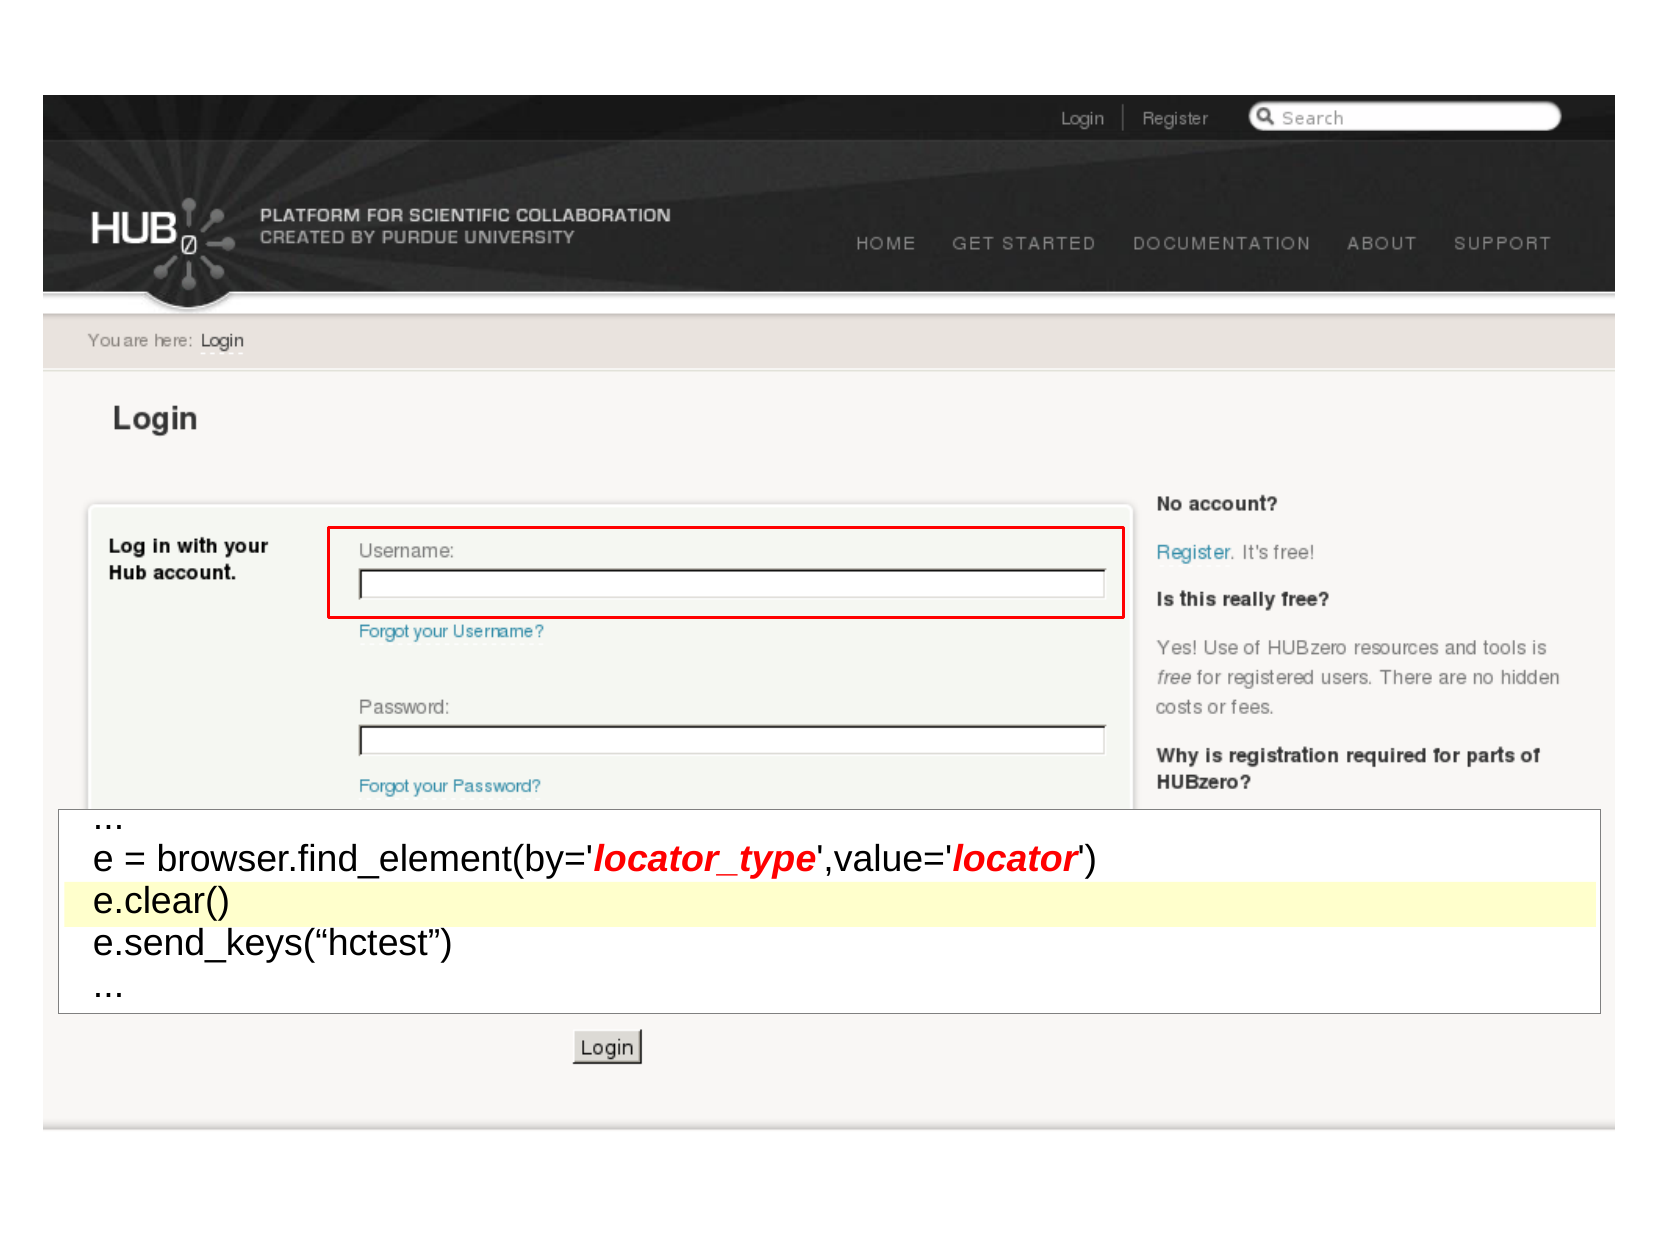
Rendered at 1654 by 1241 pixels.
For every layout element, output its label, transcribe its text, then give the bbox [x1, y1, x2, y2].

text_box [1489, 809, 1601, 1014]
picture [43, 95, 1615, 1148]
text_box [58, 809, 78, 1014]
text_box ... e = browser.find_element(by='locator_type',value='locator') e.clear() e.send_keys(“hctest”) ... [78, 788, 1489, 1014]
